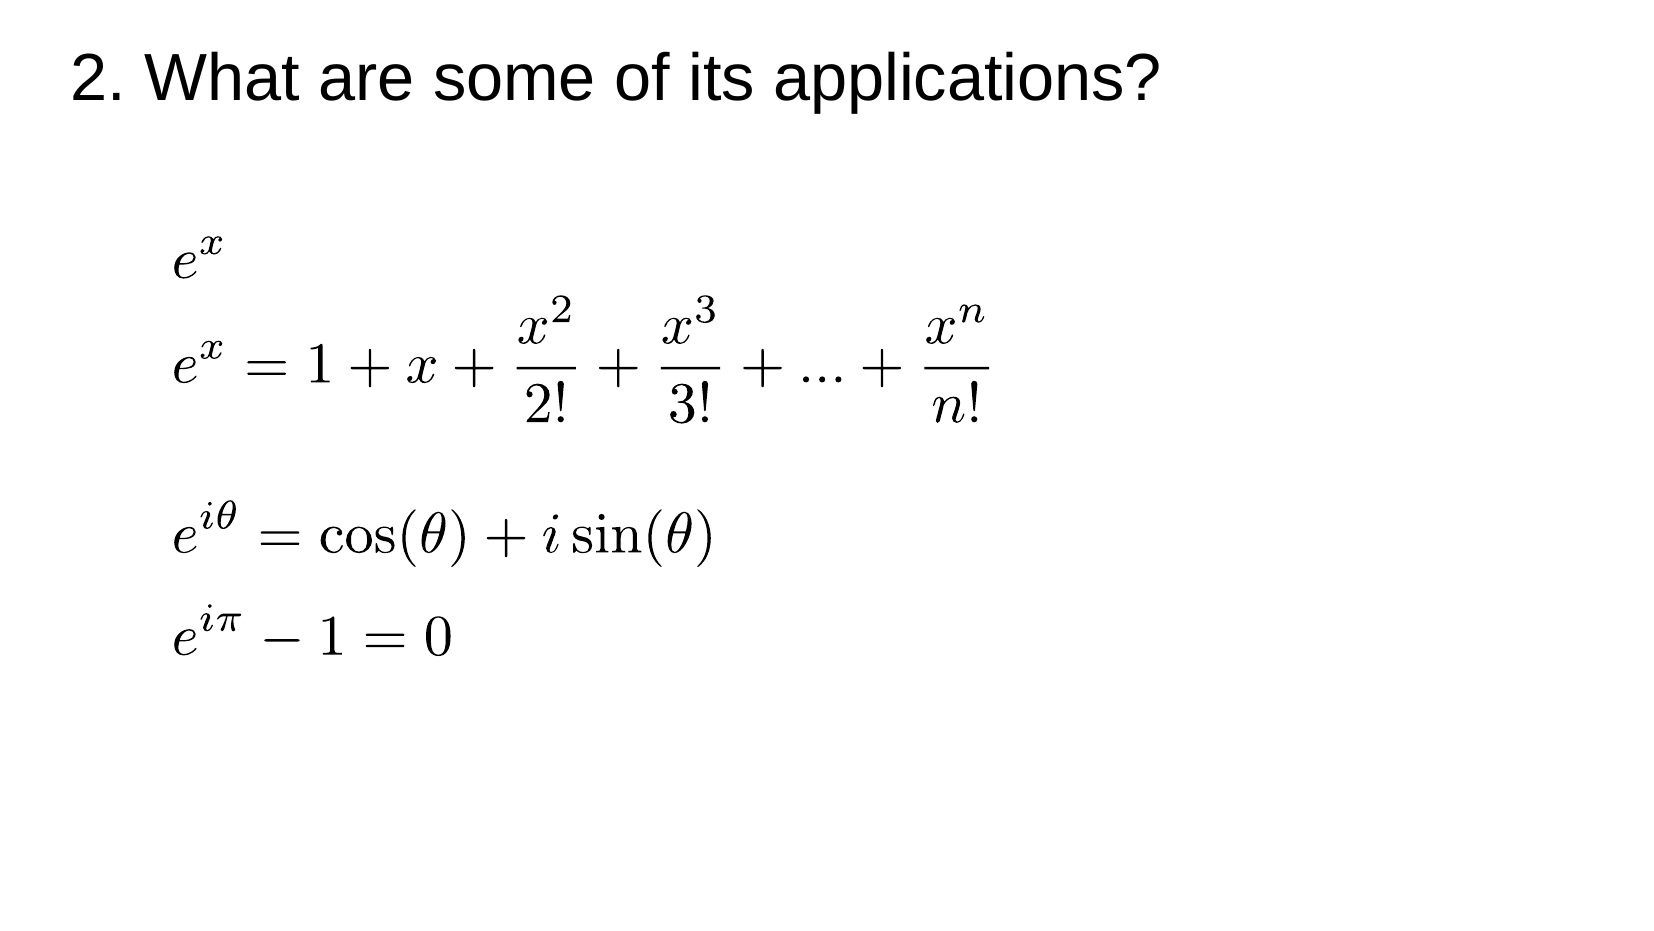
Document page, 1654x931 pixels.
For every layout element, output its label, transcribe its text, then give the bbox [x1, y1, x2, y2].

text_box [174, 295, 990, 424]
text_box [174, 604, 451, 657]
title 2. What are some of its applications? [0, 0, 1654, 156]
text_box [174, 500, 711, 567]
text_box [174, 236, 223, 279]
